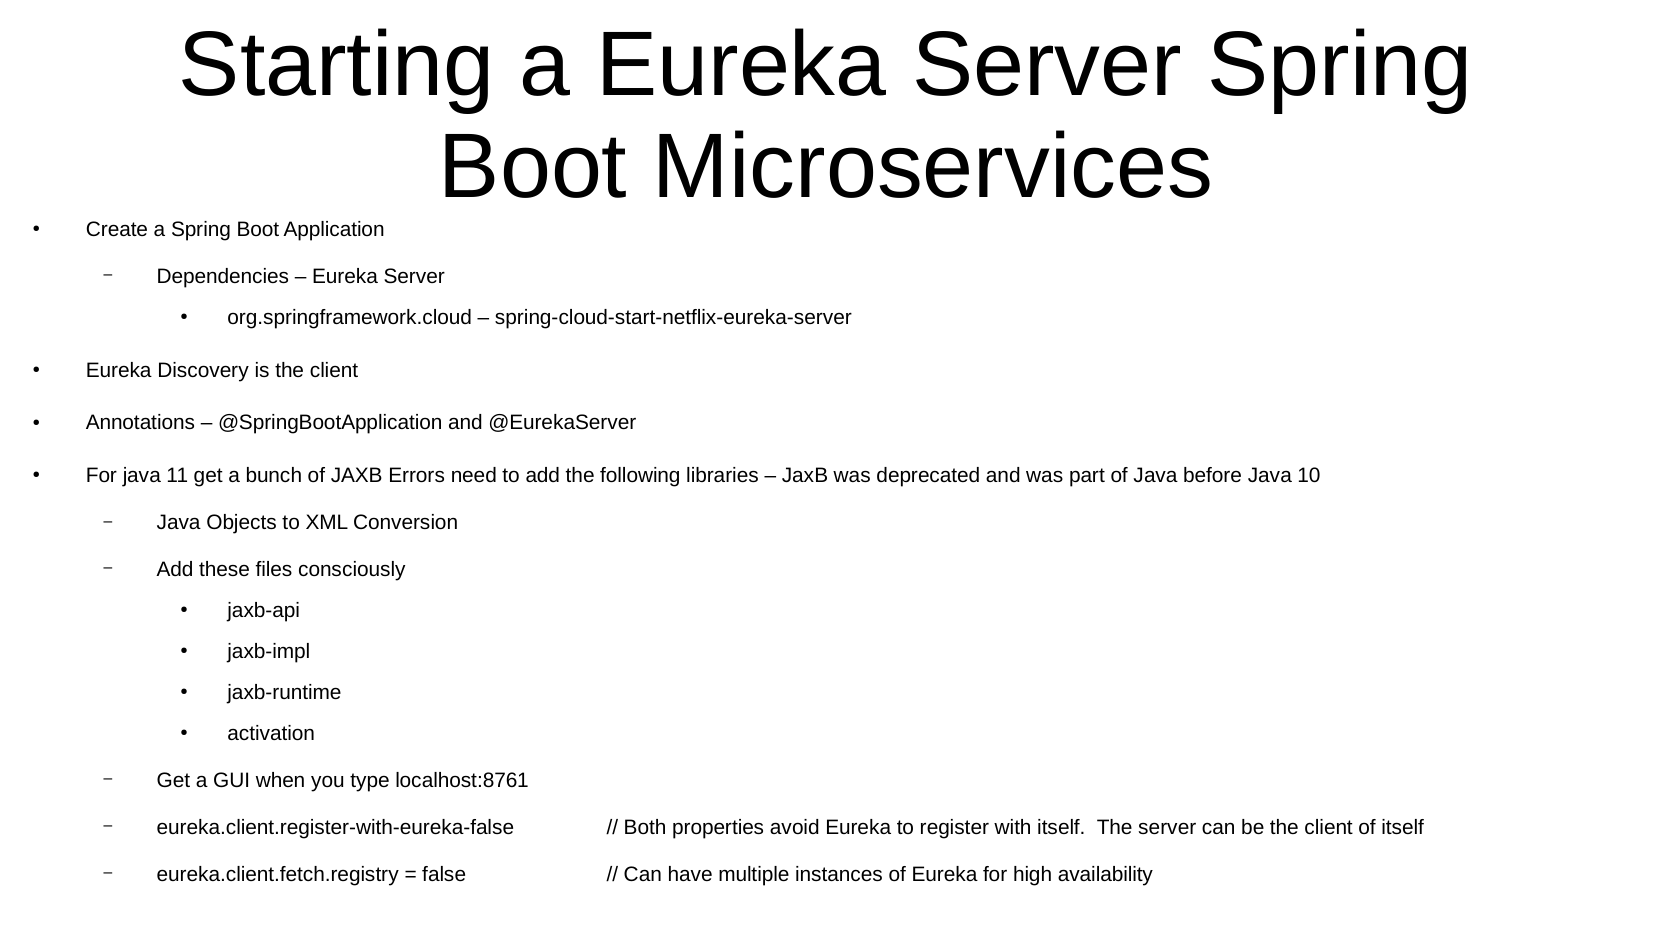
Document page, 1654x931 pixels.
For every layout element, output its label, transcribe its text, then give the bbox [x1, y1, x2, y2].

list Create a Spring Boot Application Dependencies – Eureka Server org.springframework.cloud – spring-cloud-start-netflix-eureka-server Eureka Discovery is the client Annotations – @SpringBootApplication and @EurekaServer For java 11 get a bunch of JAXB Errors need to add the following libraries – JaxB was deprecated and was part of Java before Java 10 Java Objects to XML Conversion Add these files consciously jaxb-api jaxb-impl jaxb-runtime activation Get a GUI when you type localhost:8761 eureka.client.register-with-eureka-false // Both properties avoid Eureka to register with itself. The server can be the client of itself eureka.client.fetch.registry = false // Can have multiple instances of Eureka for high availability [15, 217, 1571, 916]
title Starting a Eureka Server Spring Boot Microservices [82, 12, 1571, 217]
